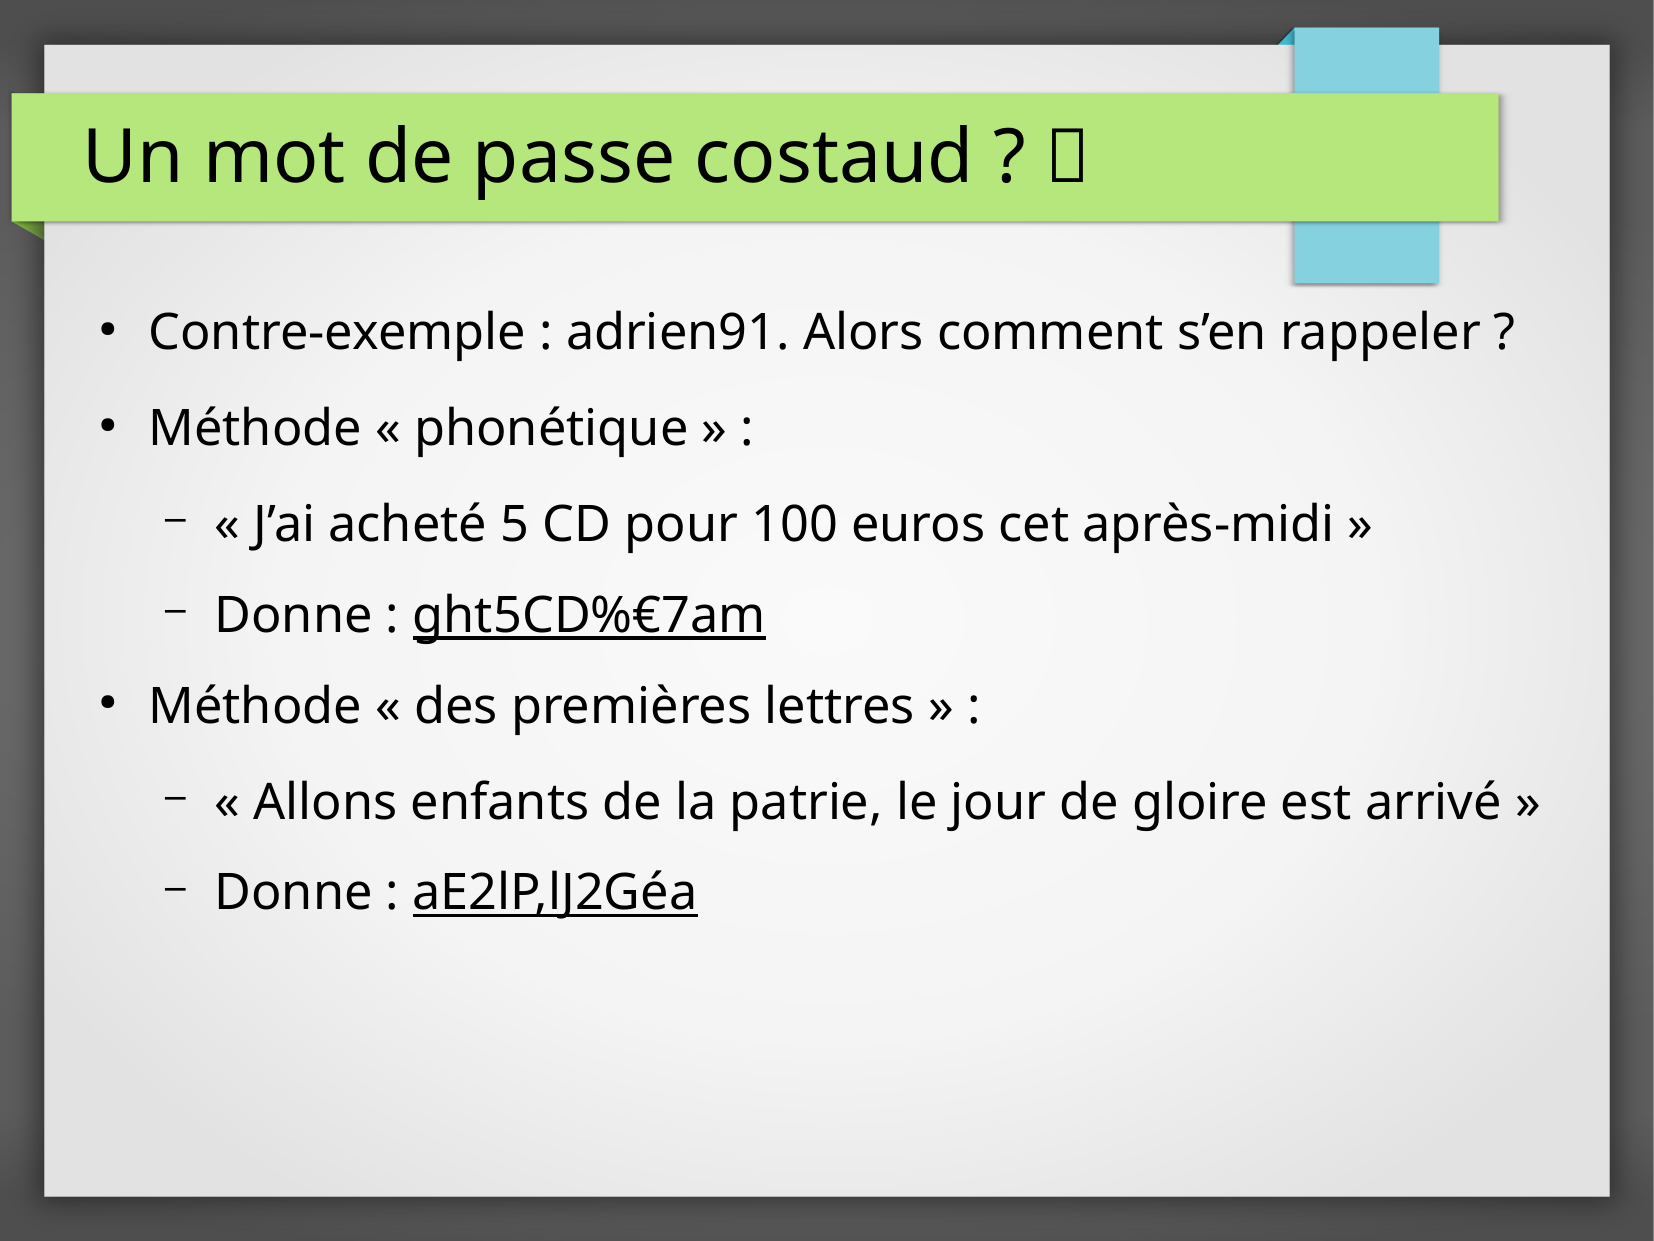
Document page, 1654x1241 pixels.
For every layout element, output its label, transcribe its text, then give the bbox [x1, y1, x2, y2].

list Contre-exemple : adrien91. Alors comment s’en rappeler ? Méthode « phonétique » : « J’ai acheté 5 CD pour 100 euros cet après-midi » Donne : ght5CD%€7am Méthode « des premières lettres » : « Allons enfants de la patrie, le jour de gloire est arrivé » Donne : aE2lP,lJ2Géa [82, 295, 1571, 1015]
picture [0, 0, 1654, 1241]
title Un mot de passe costaud ? 💪 [82, 60, 1477, 248]
